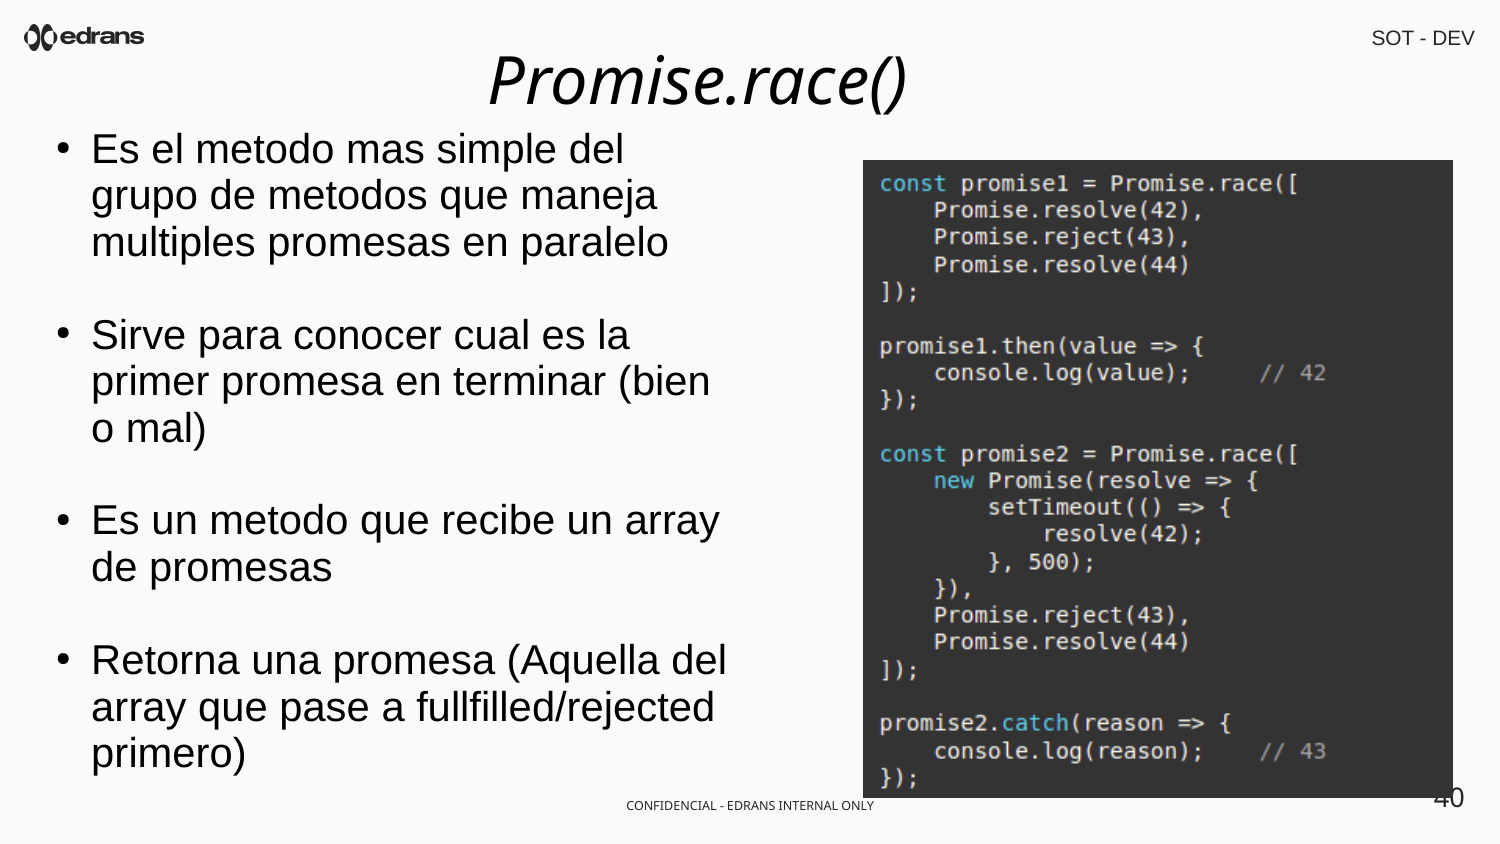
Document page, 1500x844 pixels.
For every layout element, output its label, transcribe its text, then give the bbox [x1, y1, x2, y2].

text_box CONFIDENCIAL - EDRANS INTERNAL ONLY [613, 797, 887, 814]
picture [24, 24, 144, 51]
picture [863, 160, 1453, 798]
text_box Promise.race() [473, 25, 1500, 119]
slide_number <número> [1389, 764, 1480, 830]
text_box Es el metodo mas simple del grupo de metodos que maneja multiples promesas en paralelo Sirve para conocer cual es la primer promesa en terminar (bien o mal) Es un metodo que recibe un array de promesas Retorna una promesa (Aquella del array que pase a fullfilled/rejected primero) [41, 118, 756, 794]
